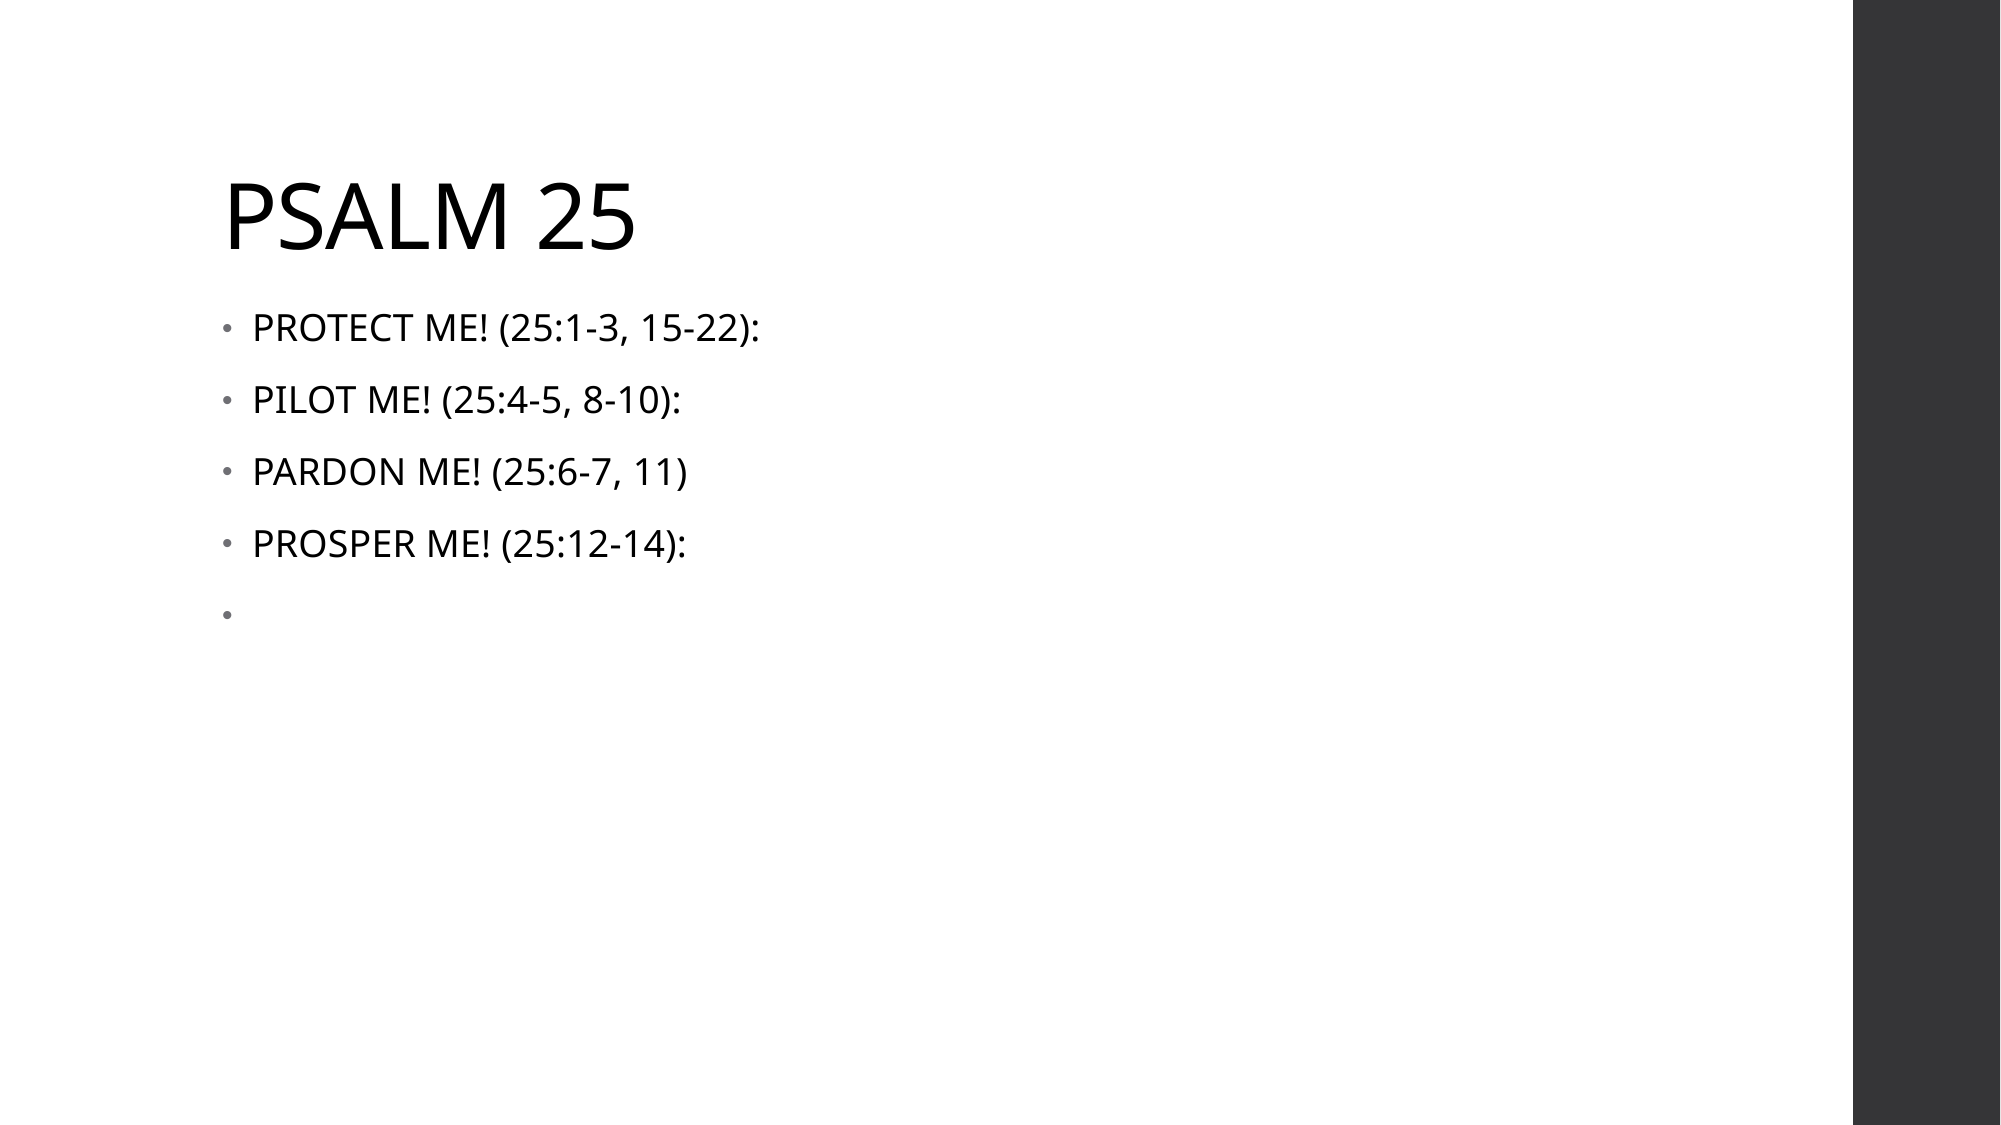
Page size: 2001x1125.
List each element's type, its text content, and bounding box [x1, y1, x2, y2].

list PROTECT ME! (25:1-3, 15-22): PILOT ME! (25:4-5, 8-10): PARDON ME! (25:6-7, 11) PROSPER ME! (25:12-14): [206, 299, 1617, 1014]
title PSALM 25 [206, 60, 1797, 278]
